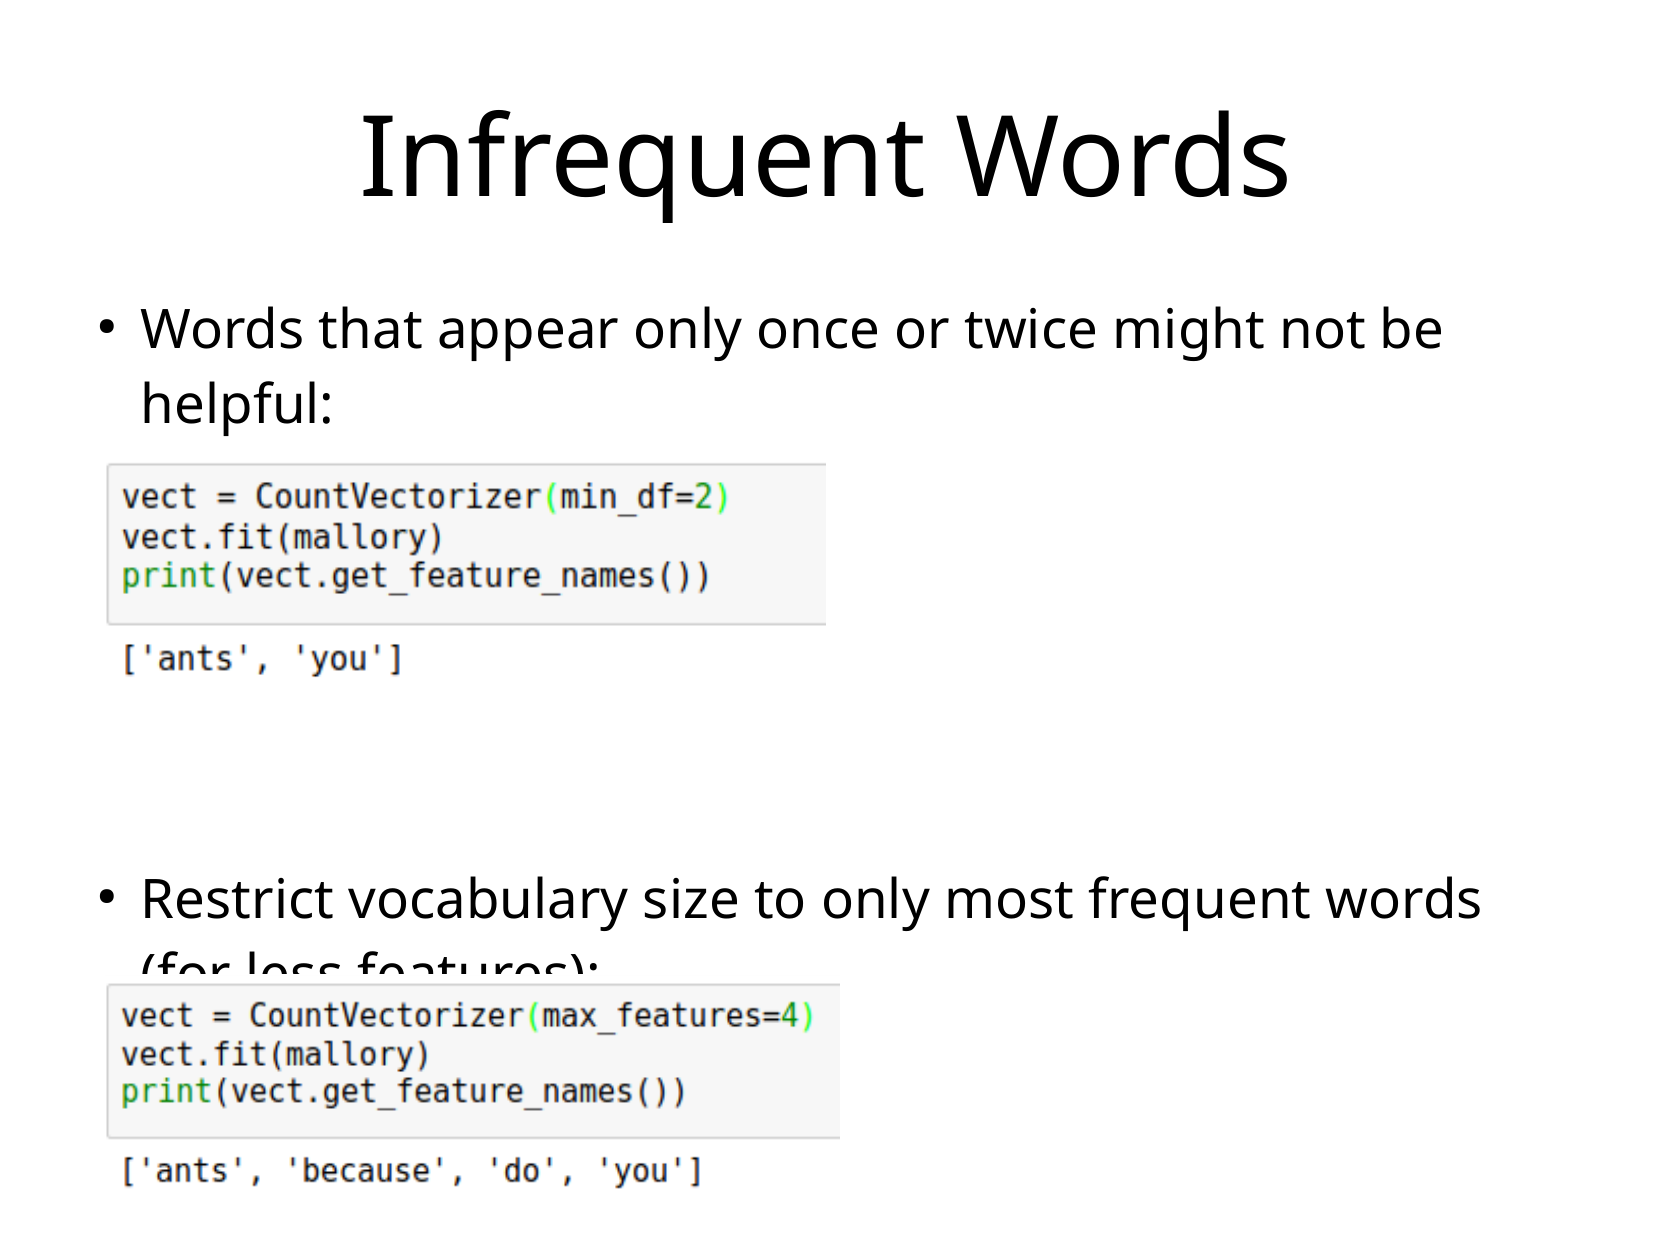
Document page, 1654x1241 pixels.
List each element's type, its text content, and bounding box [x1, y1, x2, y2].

title Infrequent Words [82, 49, 1571, 257]
picture [105, 974, 840, 1216]
picture [105, 449, 826, 692]
list Words that appear only once or twice might not be helpful: Restrict vocabulary size to only most frequent words (for less features): [82, 290, 1571, 1010]
